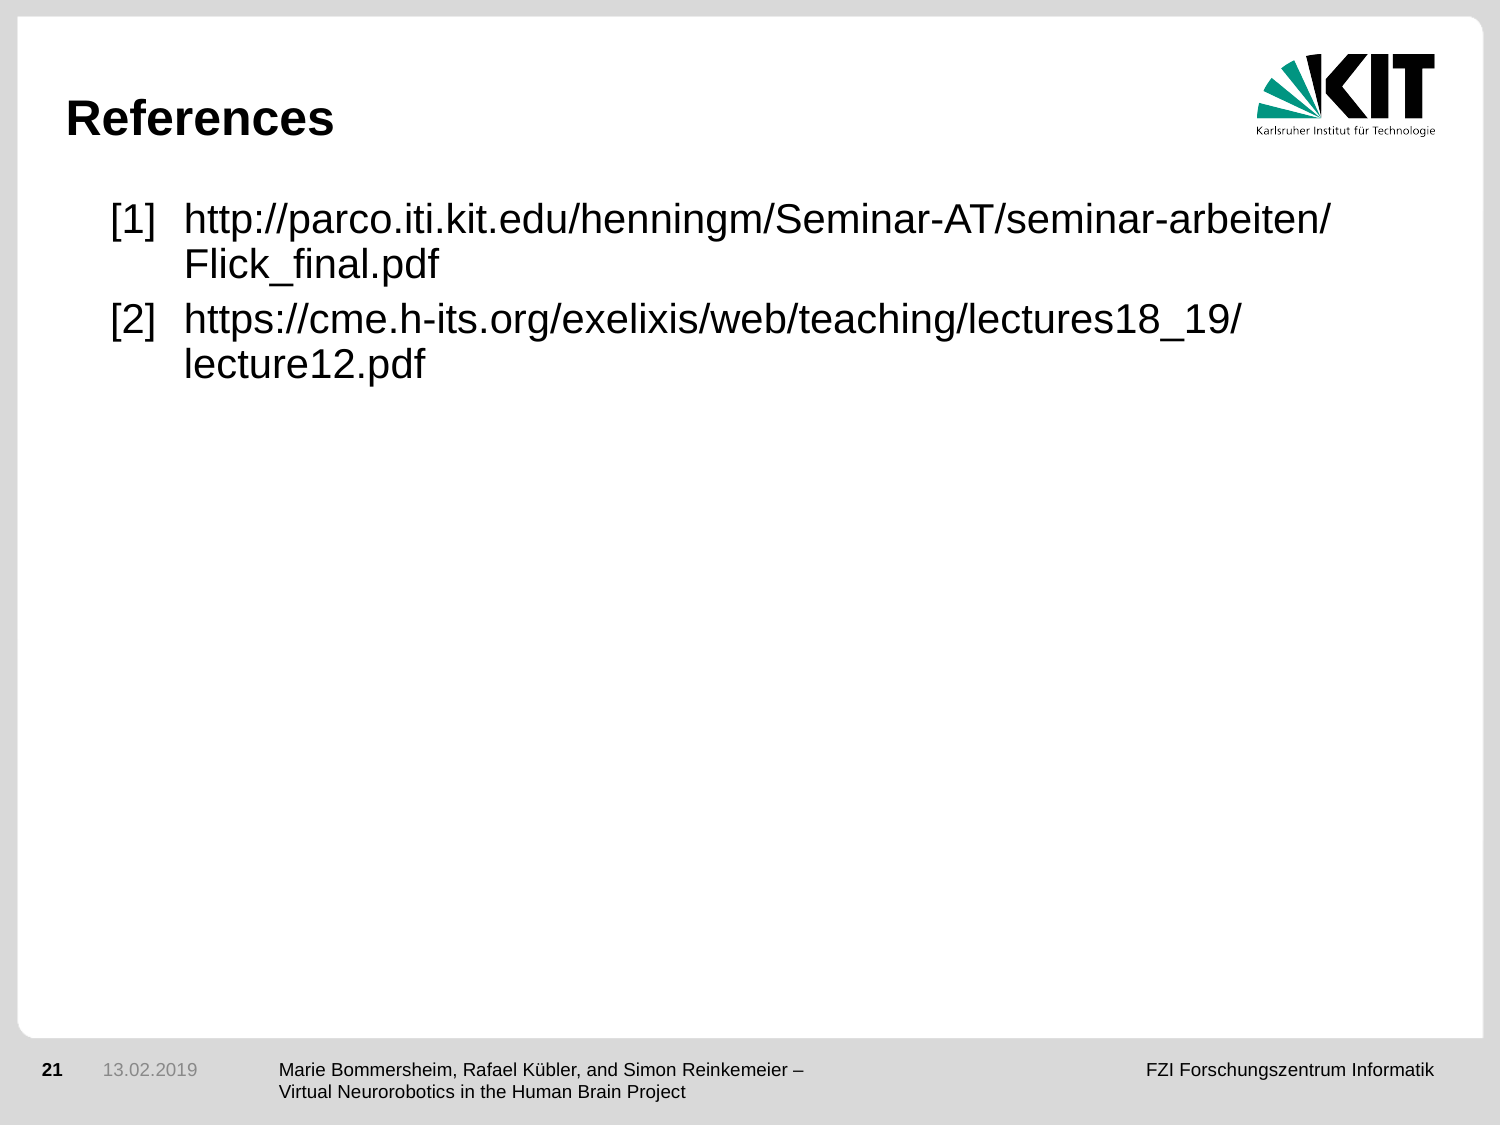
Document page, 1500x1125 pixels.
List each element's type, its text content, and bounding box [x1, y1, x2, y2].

title References [65, 64, 1192, 147]
slide_number 13.02.2019 [102, 1057, 272, 1118]
list [1] http://parco.iti.kit.edu/henningm/Seminar-AT/seminar-arbeiten/ Flick_final.pdf [2] https://cme.h-its.org/exelixis/web/teaching/lectures18_19/ lecture12.pdf [65, 197, 1435, 1002]
slide_number <Foliennummer> [41, 1057, 96, 1106]
picture [0, 0, 1500, 1125]
